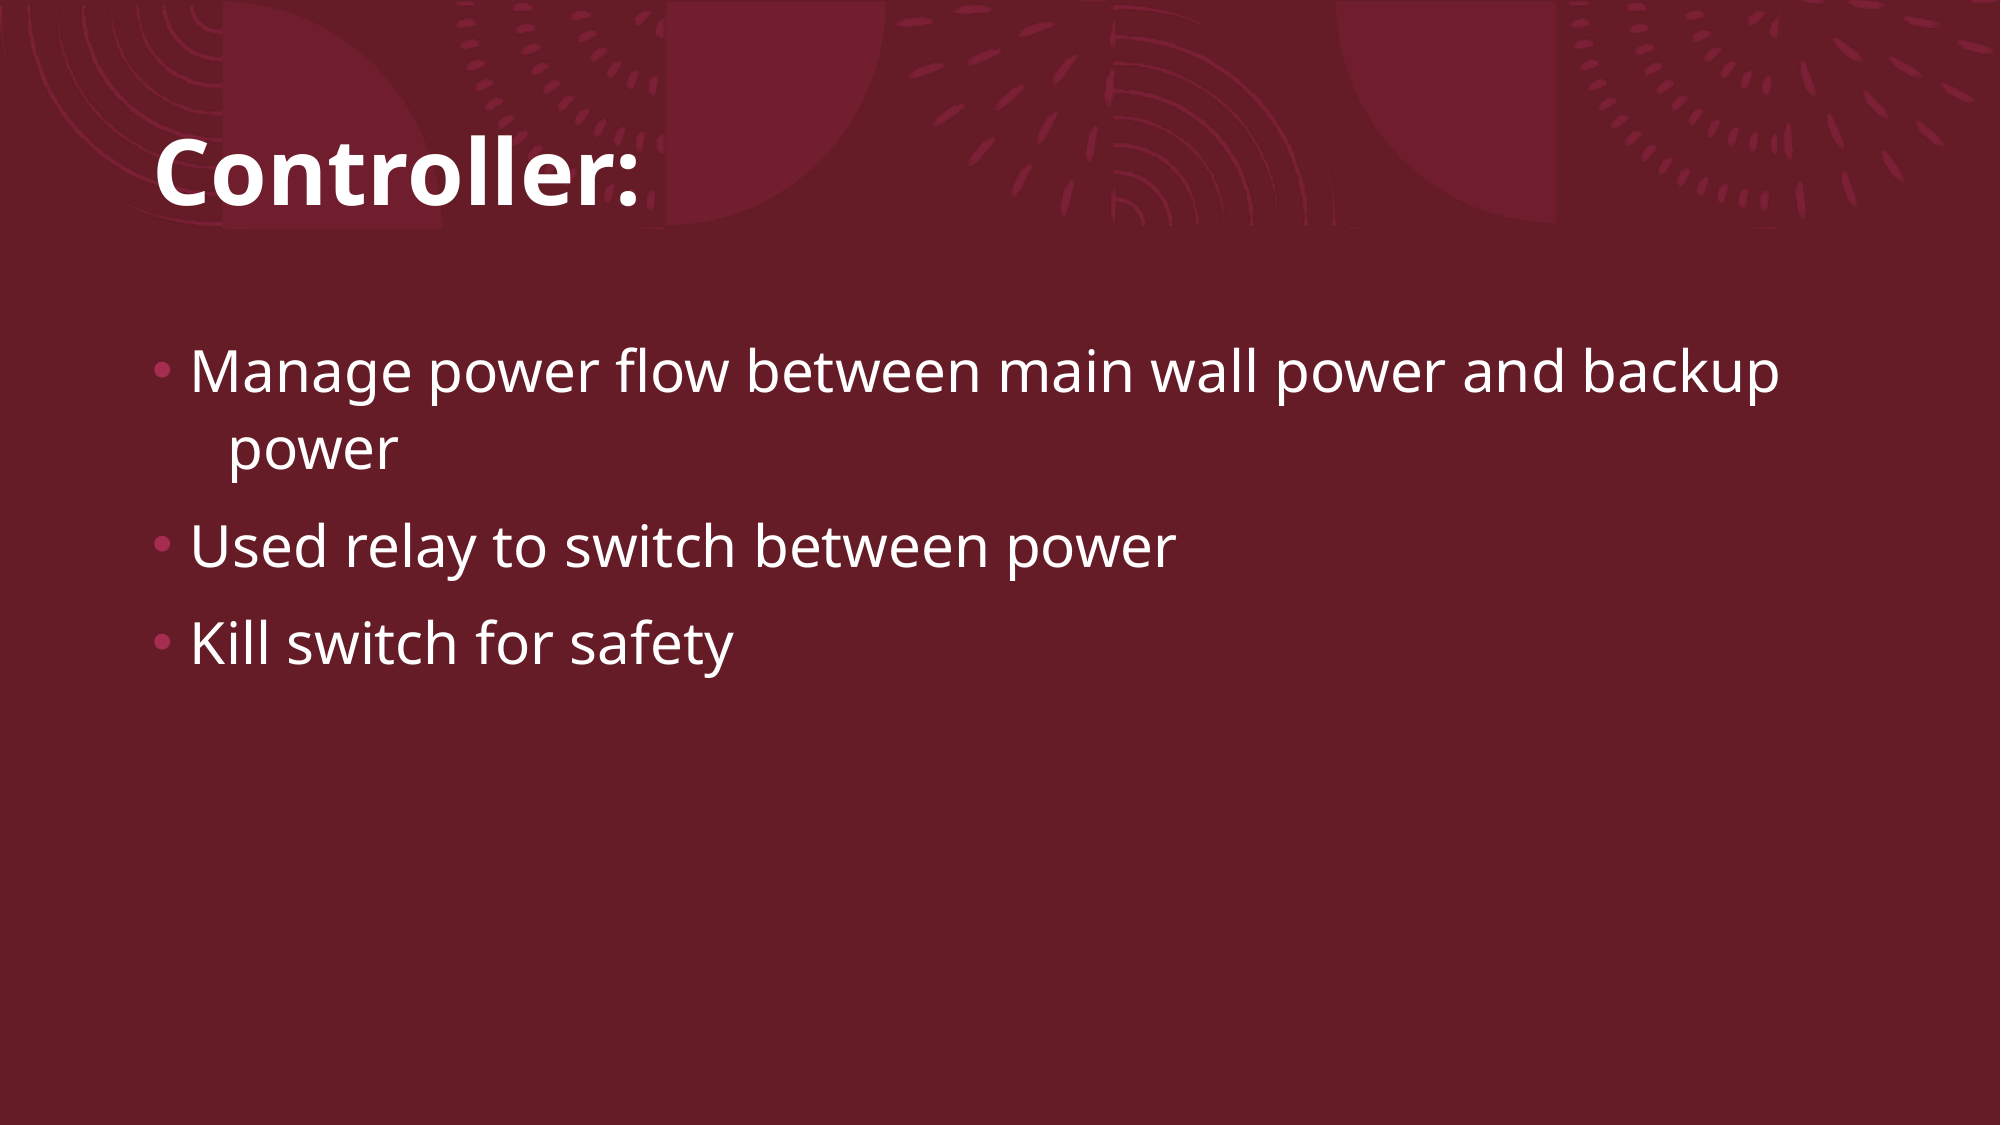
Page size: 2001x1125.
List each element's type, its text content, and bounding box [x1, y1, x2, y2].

title Controller: [137, 60, 1863, 278]
list Manage power flow between main wall power and backup power Used relay to switch between power Kill switch for safety [137, 319, 1863, 1009]
